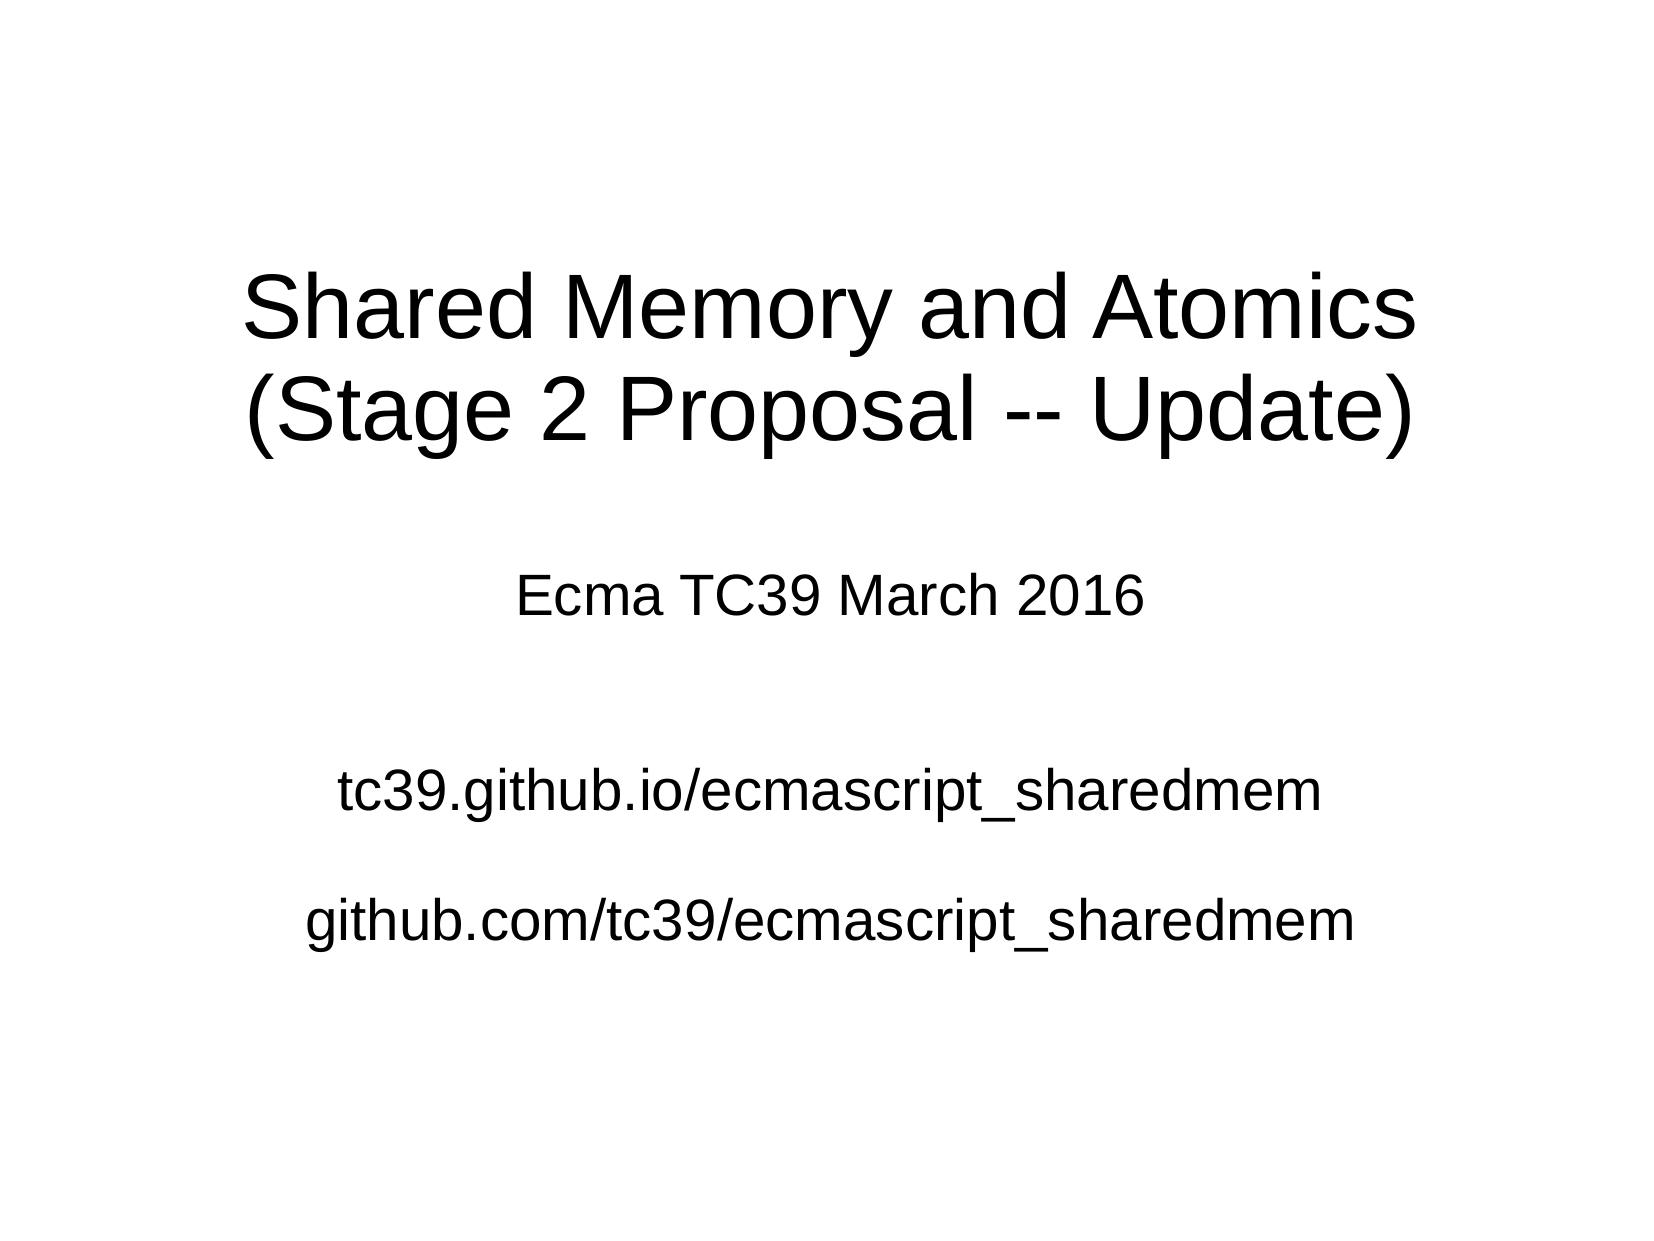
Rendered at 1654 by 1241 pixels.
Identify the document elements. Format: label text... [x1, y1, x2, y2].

title Shared Memory and Atomics (Stage 2 Proposal -- Update) Ecma TC39 March 2016 tc39.github.io/ecmascript_sharedmem github.com/tc39/ecmascript_sharedmem [86, 255, 1576, 953]
